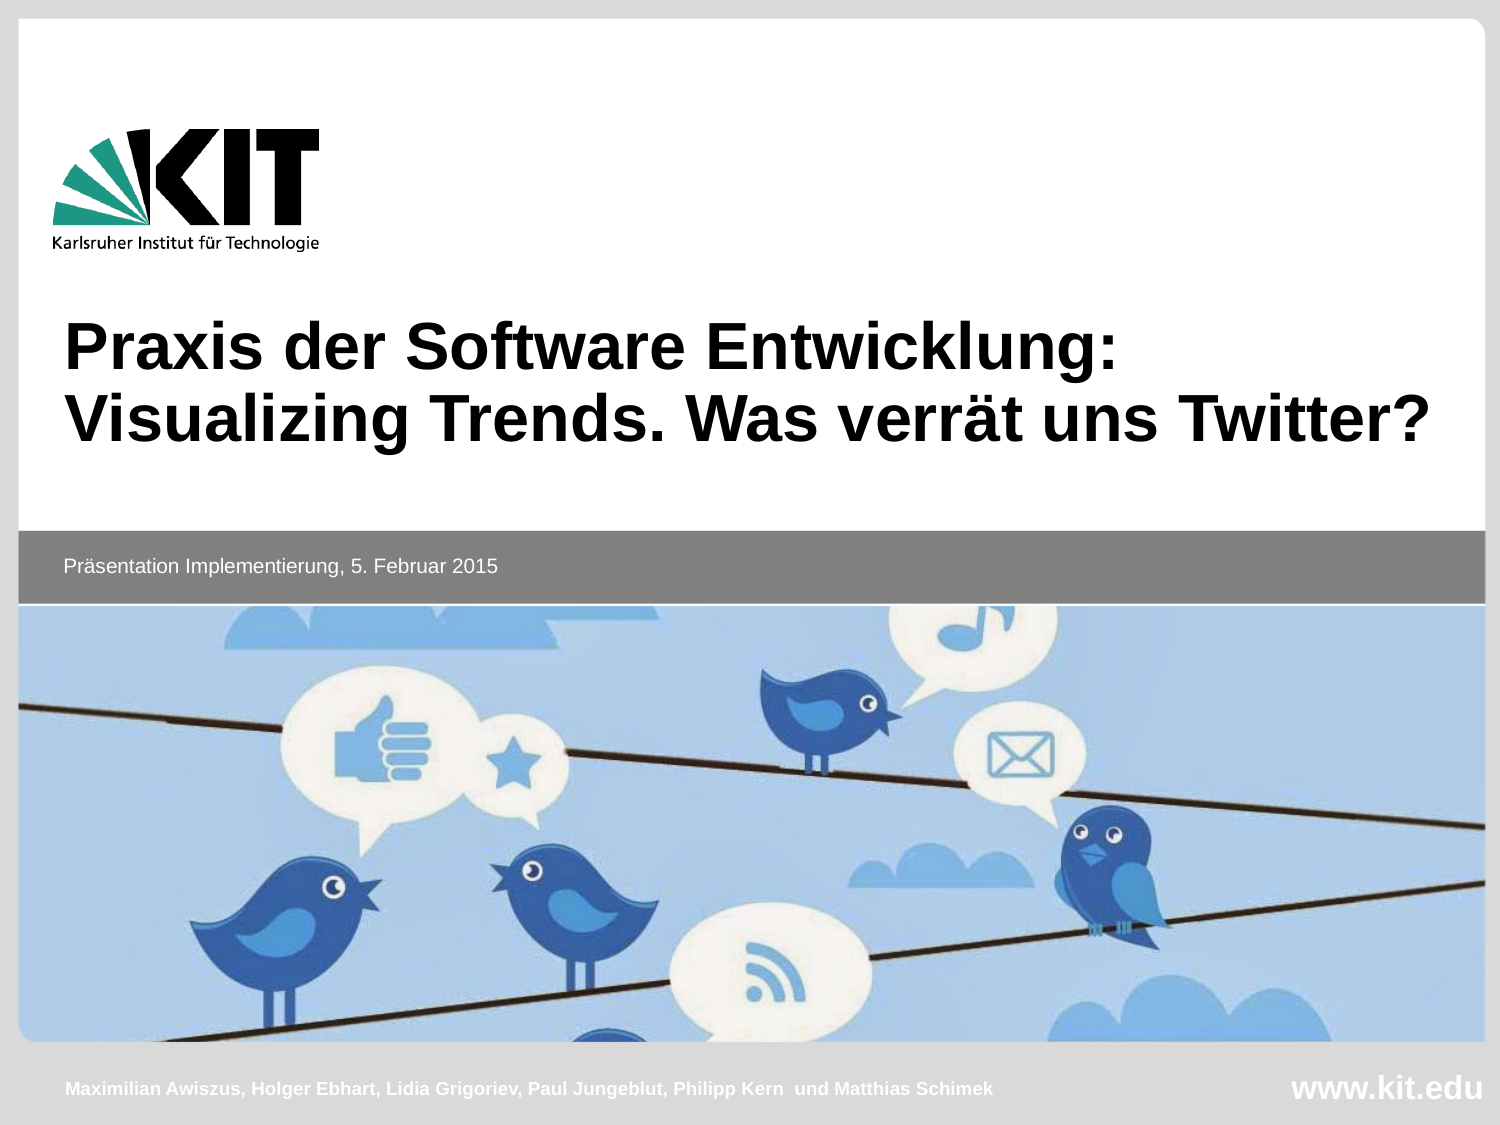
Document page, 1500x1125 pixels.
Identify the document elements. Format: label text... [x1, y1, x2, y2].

picture [0, 0, 1500, 1125]
text_box Praxis der Software Entwicklung: Visualizing Trends. Was verrät uns Twitter? [64, 337, 1442, 457]
